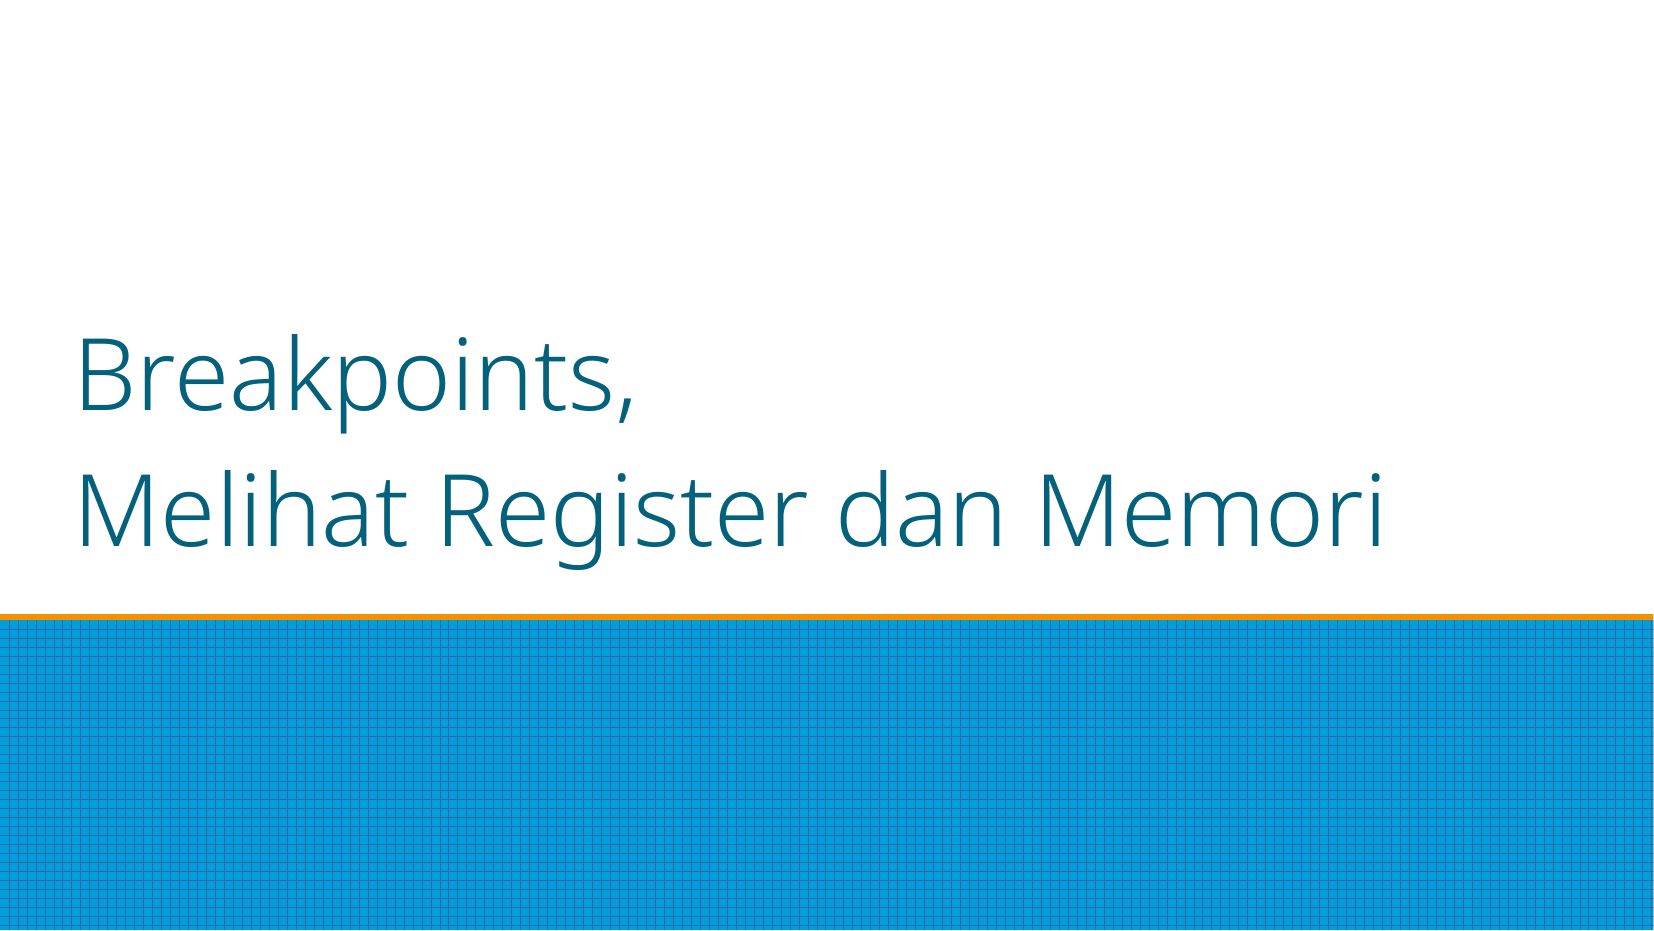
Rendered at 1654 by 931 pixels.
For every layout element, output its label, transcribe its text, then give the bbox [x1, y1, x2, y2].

title Breakpoints, Melihat Register dan Memori [73, 44, 1551, 576]
